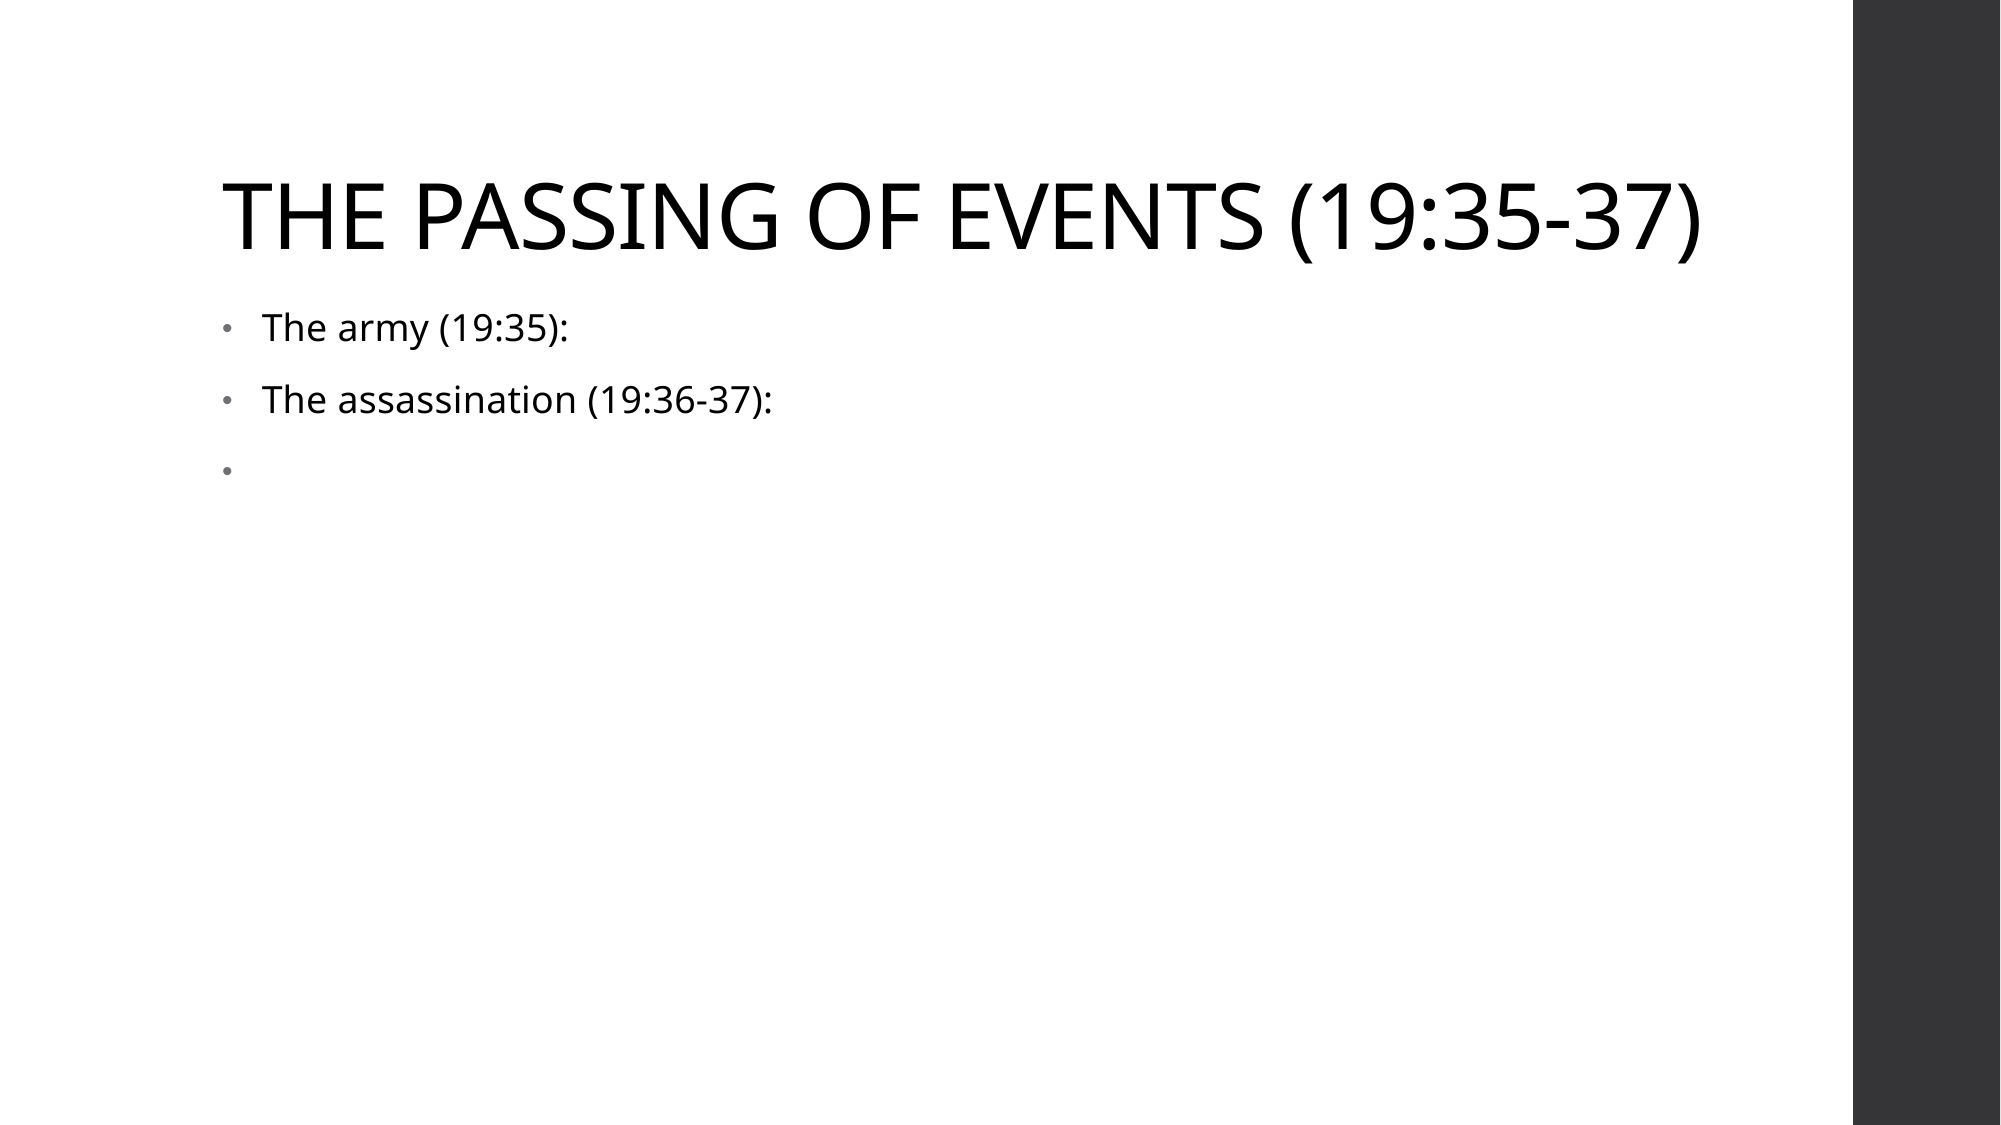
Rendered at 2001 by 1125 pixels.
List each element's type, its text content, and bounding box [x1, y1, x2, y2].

list The army (19:35): The assassination (19:36-37): [206, 299, 1617, 1014]
title THE PASSING OF EVENTS (19:35-37) [206, 60, 1797, 278]
